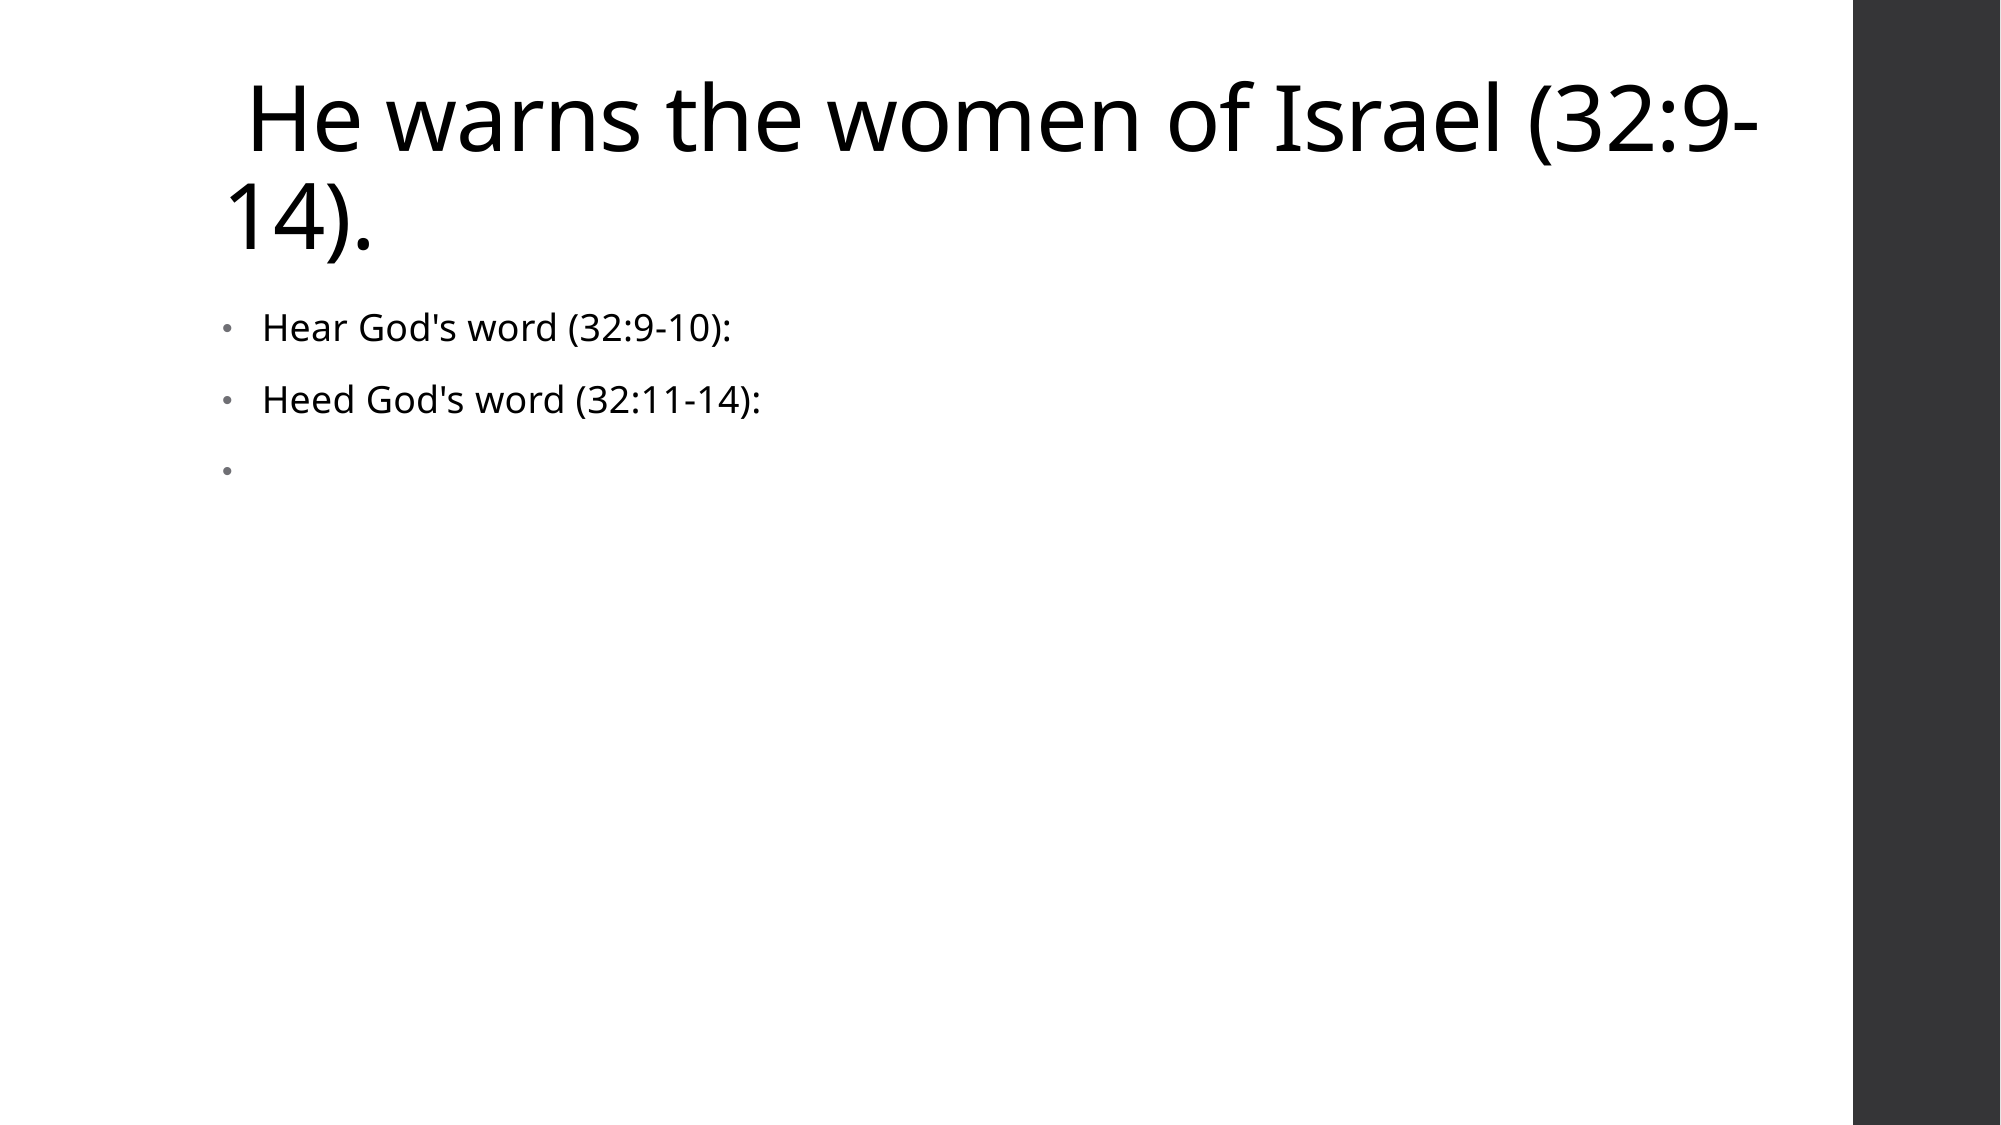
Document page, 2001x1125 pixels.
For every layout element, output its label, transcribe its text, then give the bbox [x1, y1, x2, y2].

list Hear God's word (32:9-10): Heed God's word (32:11-14): [206, 299, 1617, 1014]
title He warns the women of Israel (32:9-14). [206, 60, 1797, 278]
